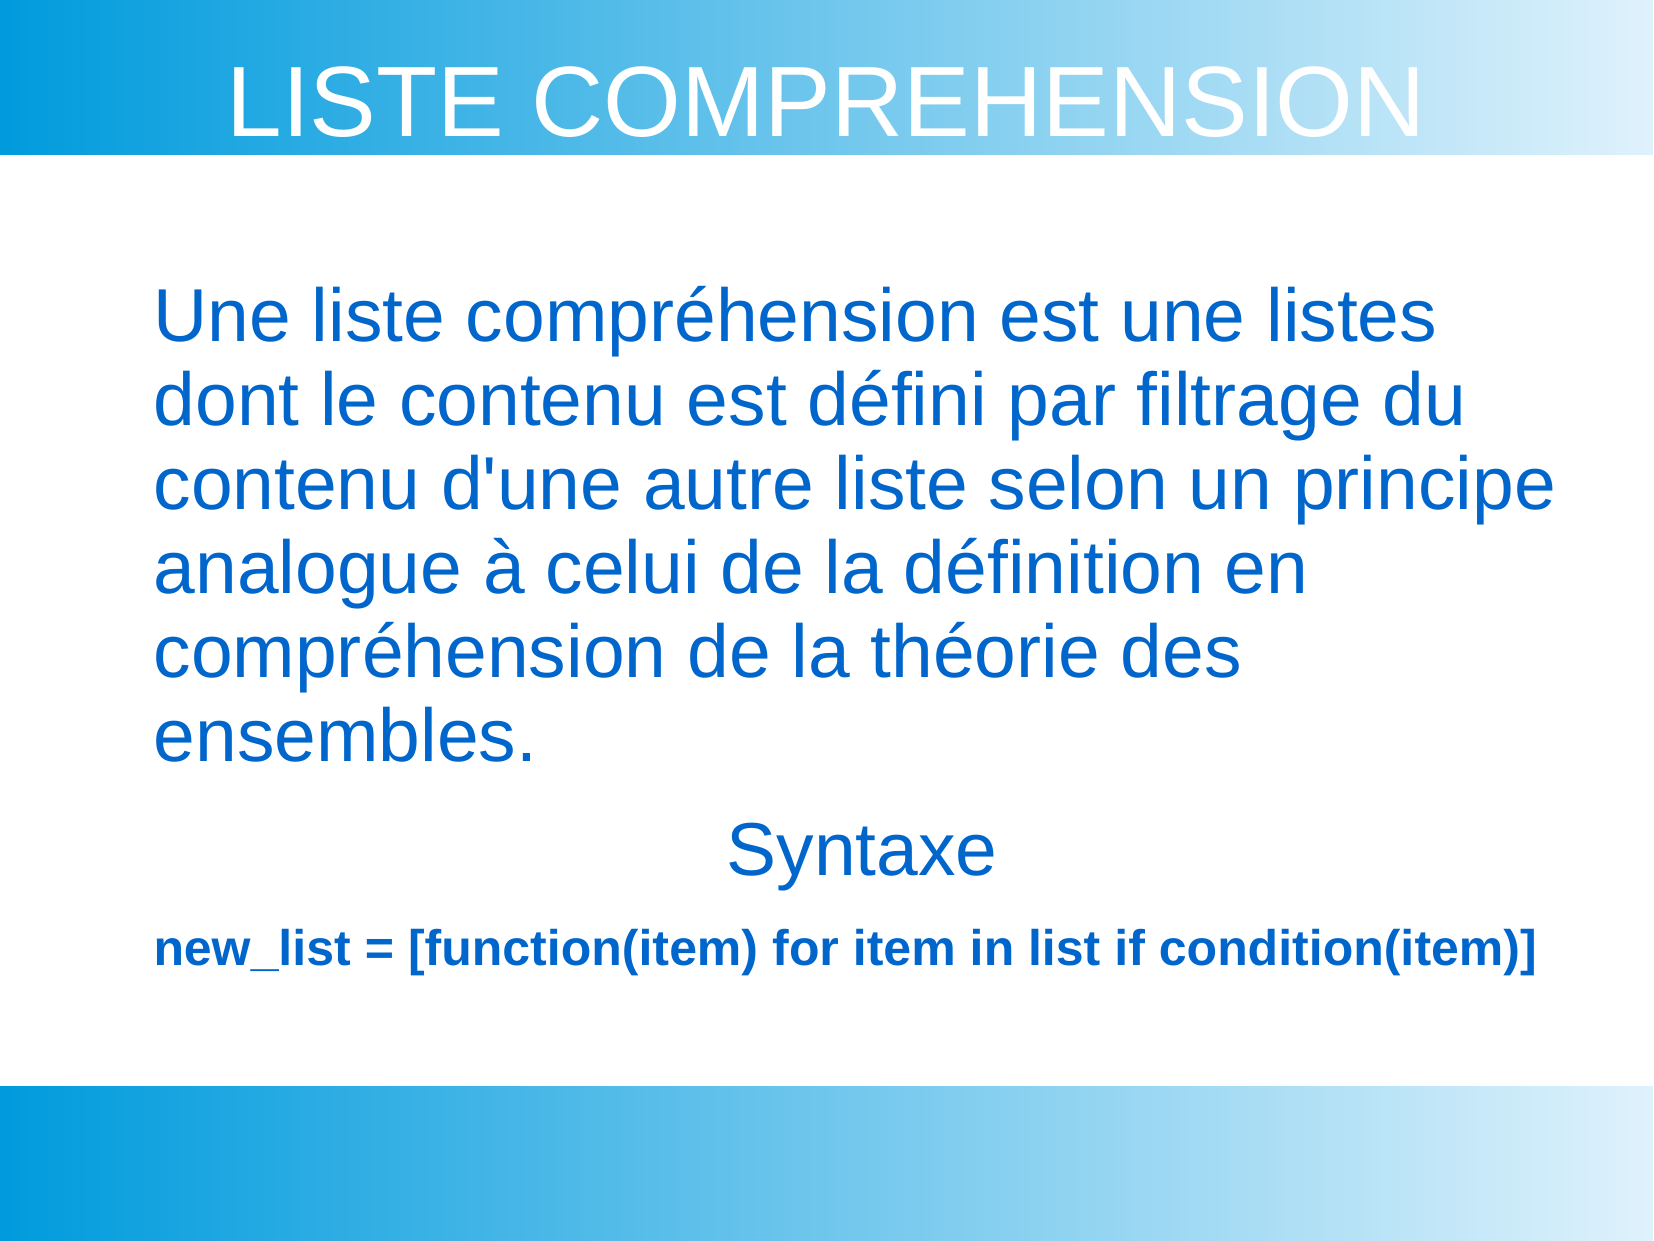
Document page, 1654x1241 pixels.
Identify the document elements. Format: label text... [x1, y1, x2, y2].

list Une liste compréhension est une listes dont le contenu est défini par filtrage du contenu d'une autre liste selon un principe analogue à celui de la définition en compréhension de la théorie des ensembles. Syntaxe new_list = [function(item) for item in list if condition(item)] [82, 189, 1571, 1058]
title LISTE COMPREHENSION [82, 45, 1571, 158]
